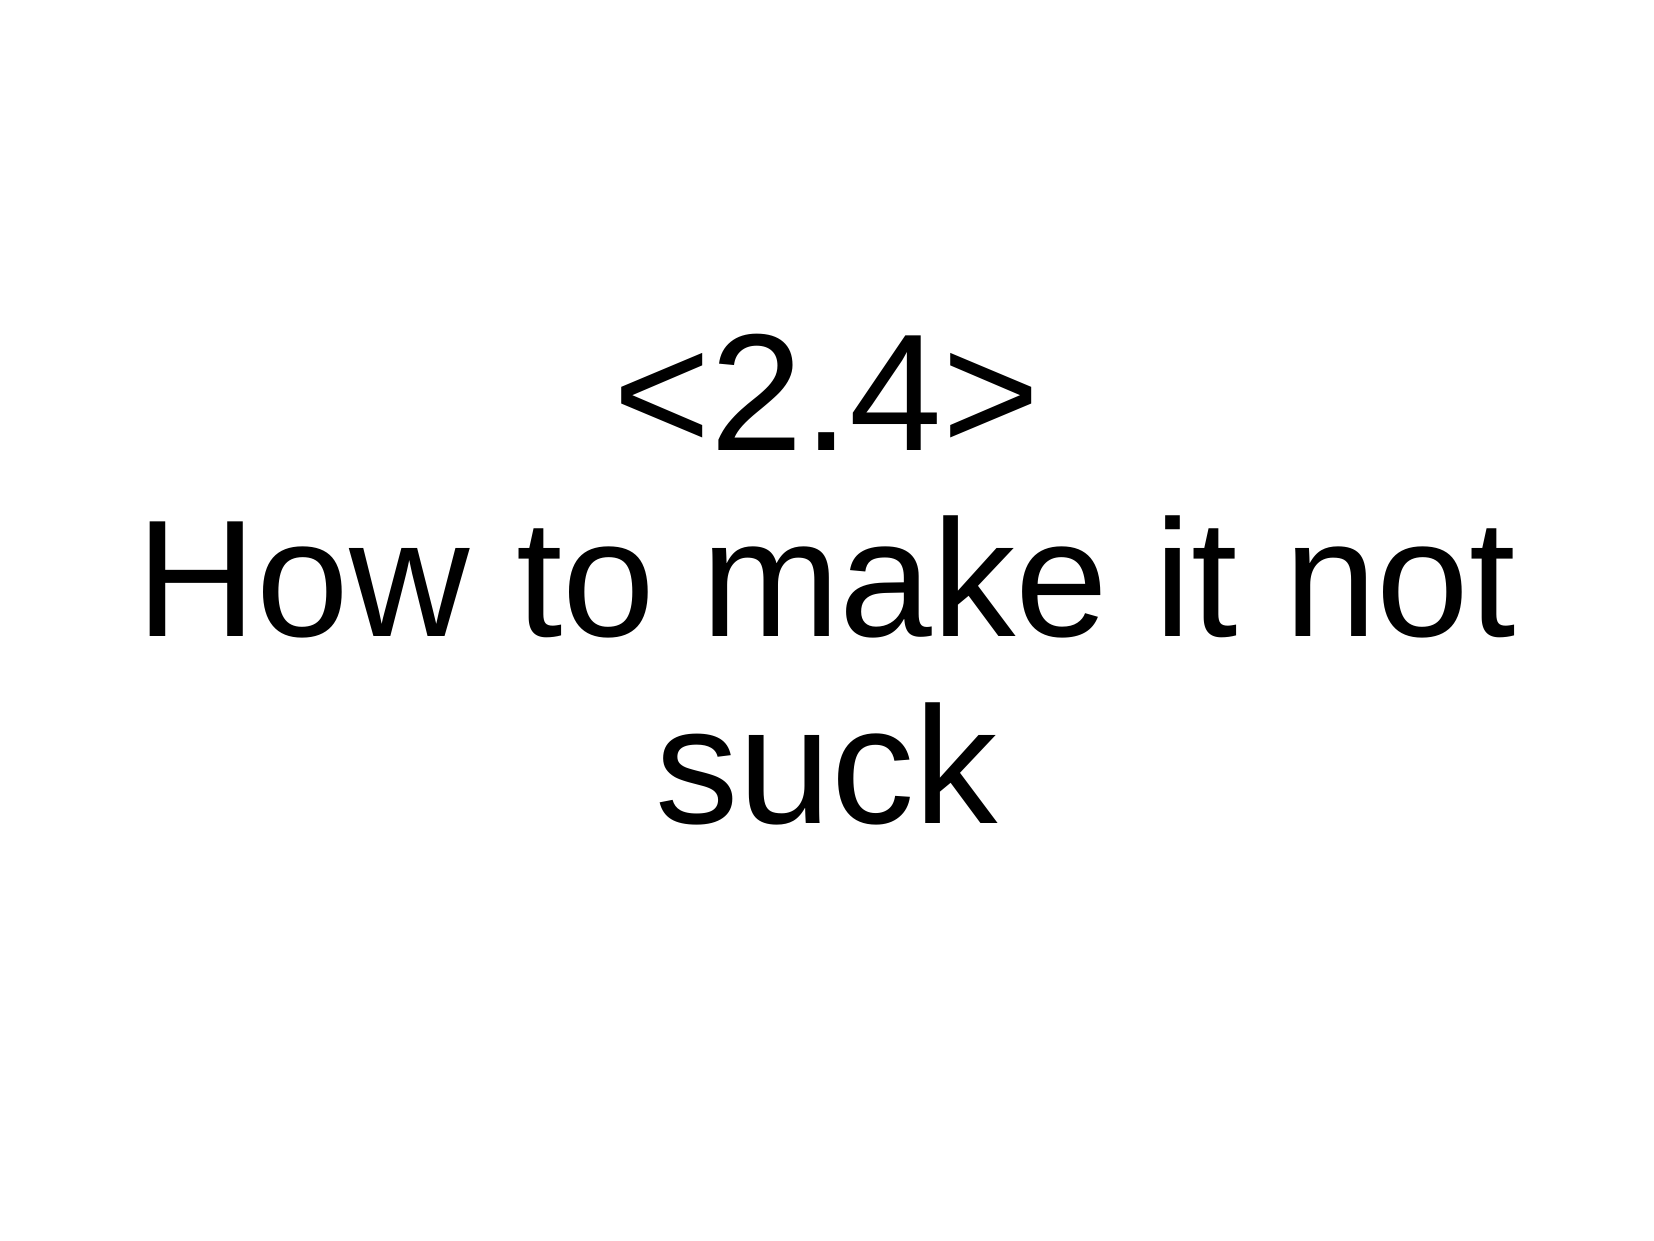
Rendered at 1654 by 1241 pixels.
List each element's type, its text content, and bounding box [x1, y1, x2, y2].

subtitle <2.4> How to make it not suck [82, 49, 1571, 1109]
